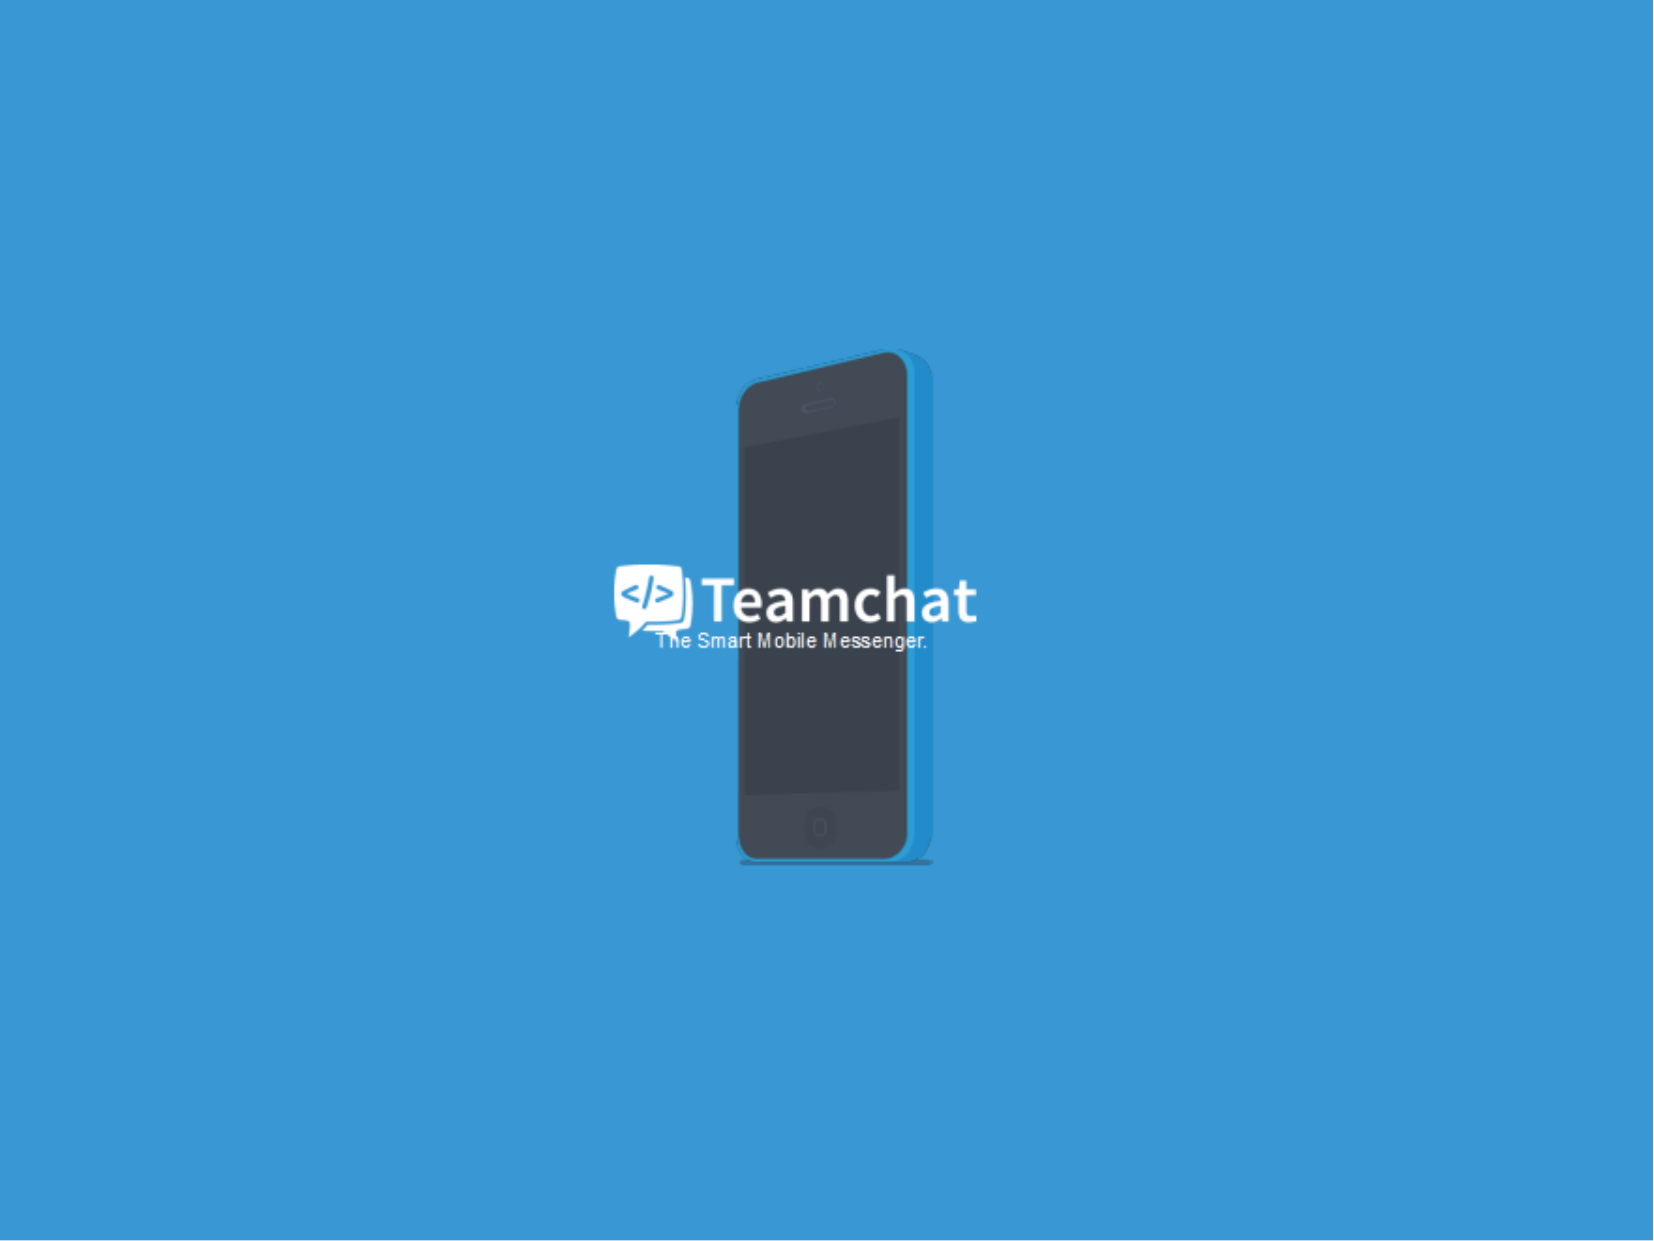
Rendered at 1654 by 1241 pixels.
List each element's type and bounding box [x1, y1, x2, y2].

picture [594, 270, 1020, 896]
text_box [0, 0, 1653, 1241]
